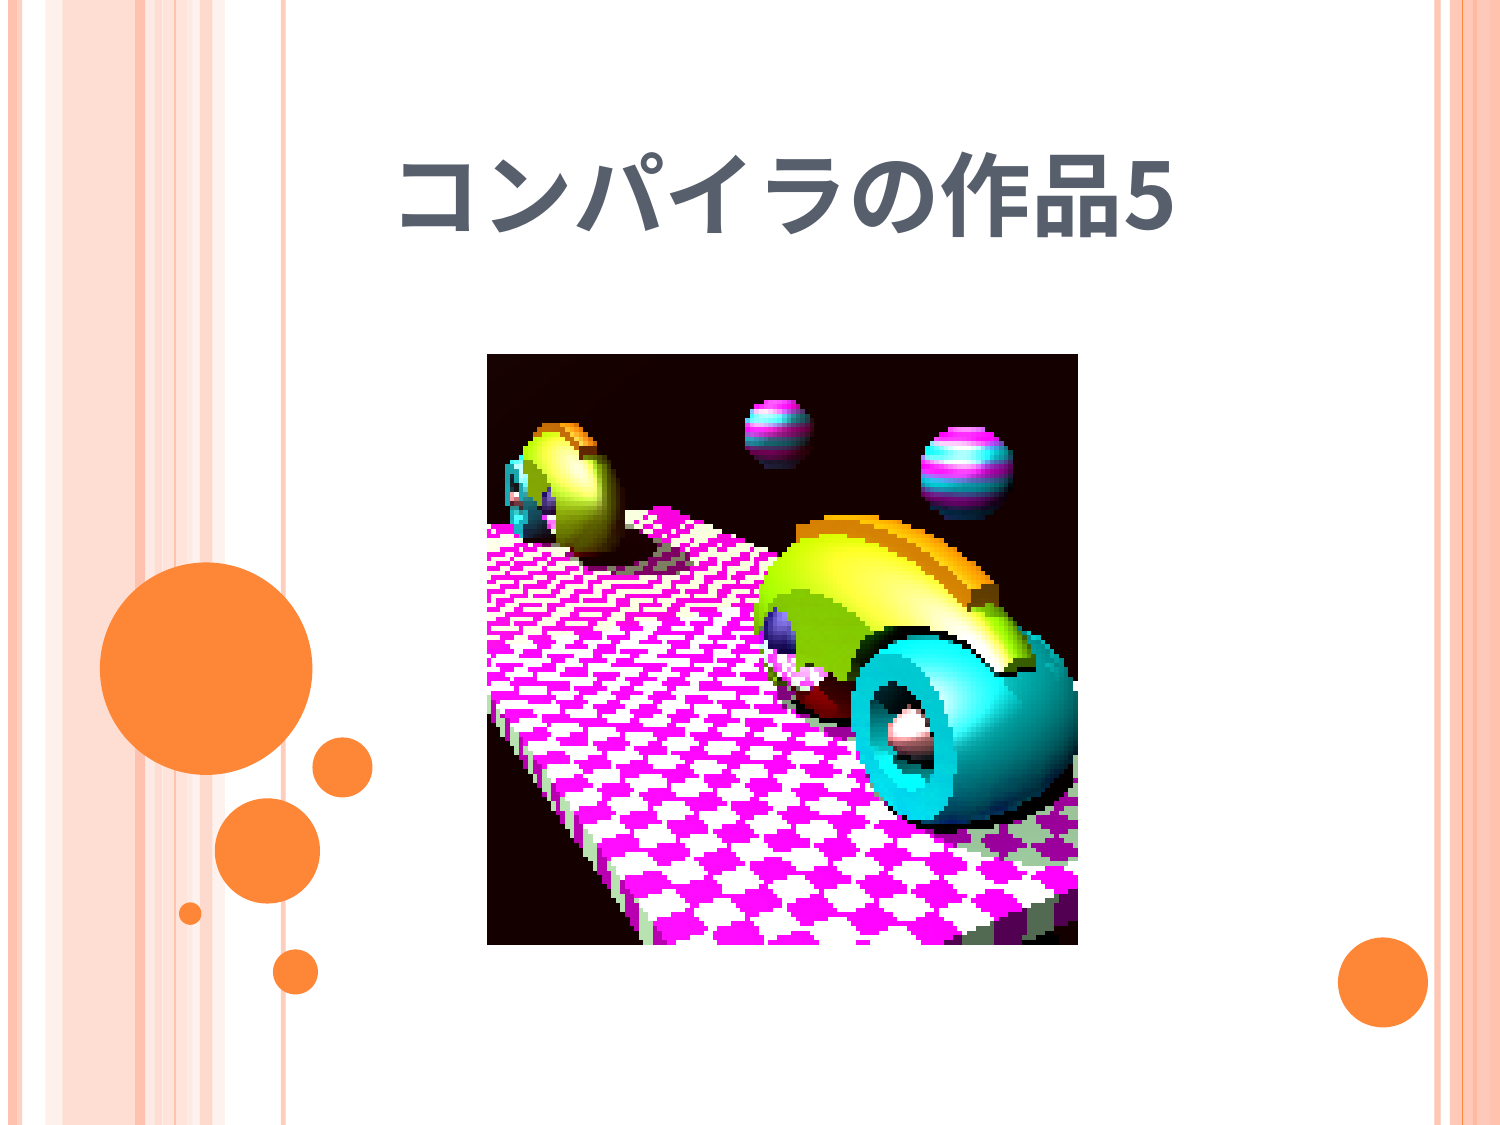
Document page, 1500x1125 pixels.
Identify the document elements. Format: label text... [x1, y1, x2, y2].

picture [487, 354, 1078, 945]
title コンパイラの作品5 [375, 90, 1388, 296]
